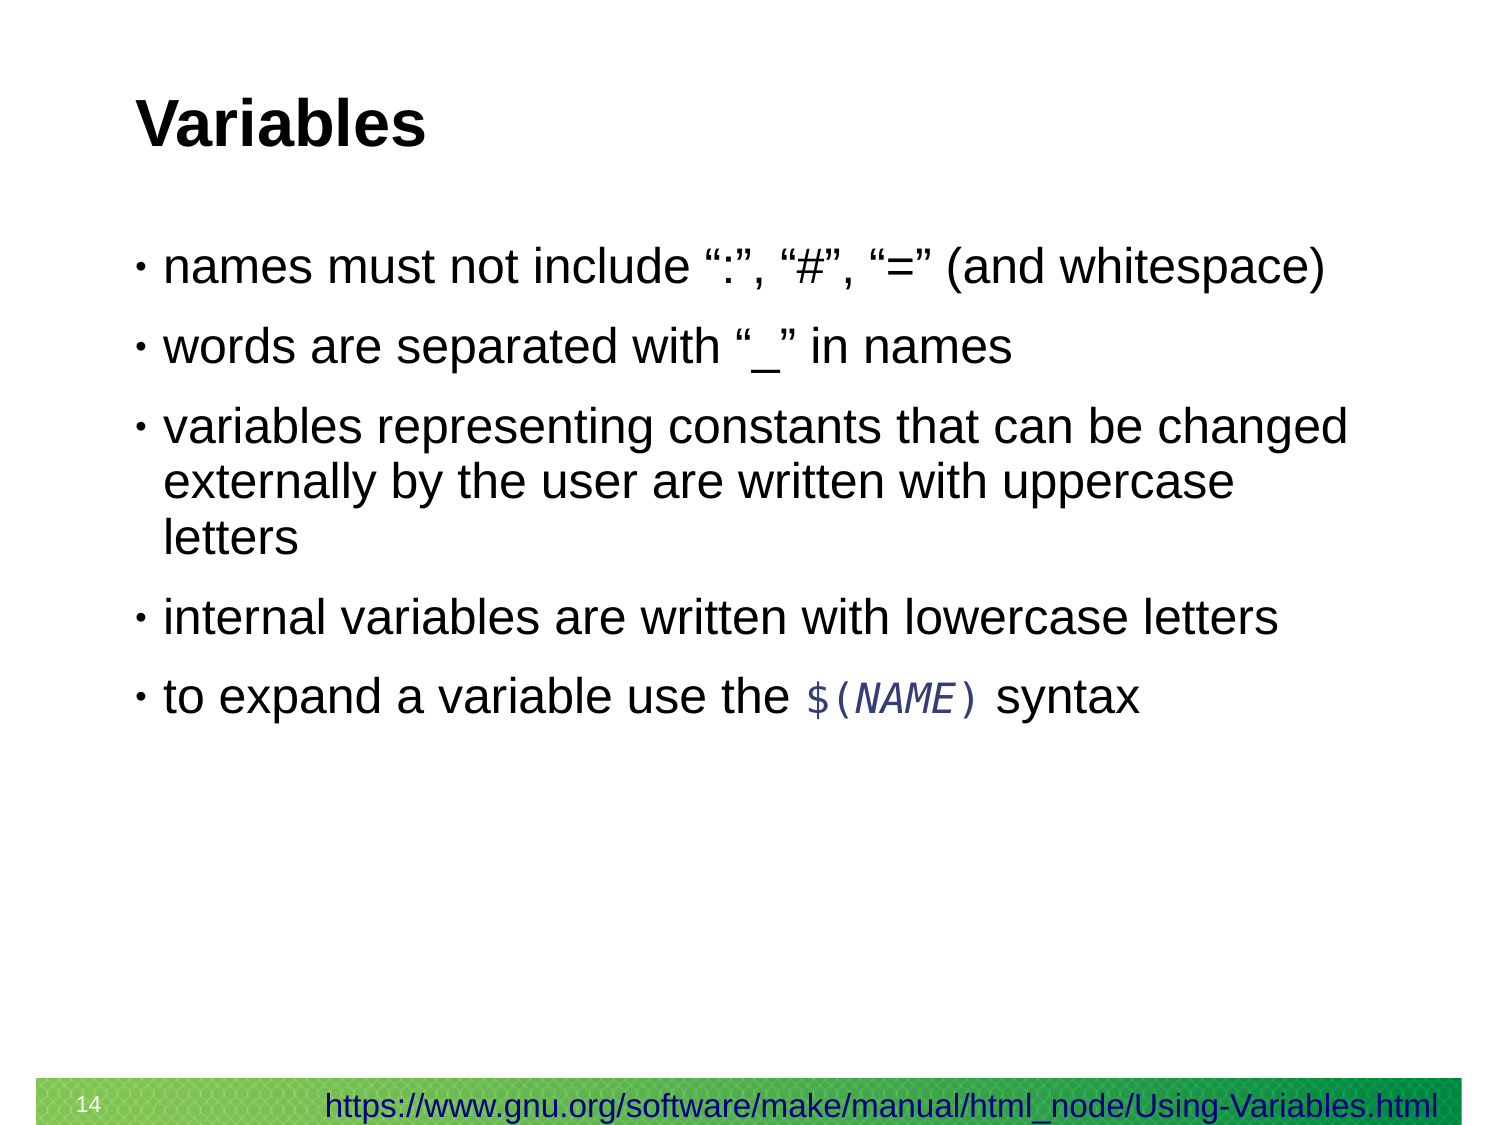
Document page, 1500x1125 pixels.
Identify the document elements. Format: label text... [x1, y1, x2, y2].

picture [36, 1078, 1462, 1125]
list names must not include “:”, “#”, “=” (and whitespace) words are separated with “_” in names variables representing constants that can be changed externally by the user are written with uppercase letters internal variables are written with lowercase letters to expand a variable use the $(NAME) syntax [135, 238, 1372, 982]
text_box https://www.gnu.org/software/make/manual/html_node/Using-Variables.html [310, 1080, 1456, 1125]
title Variables [135, 41, 1372, 204]
